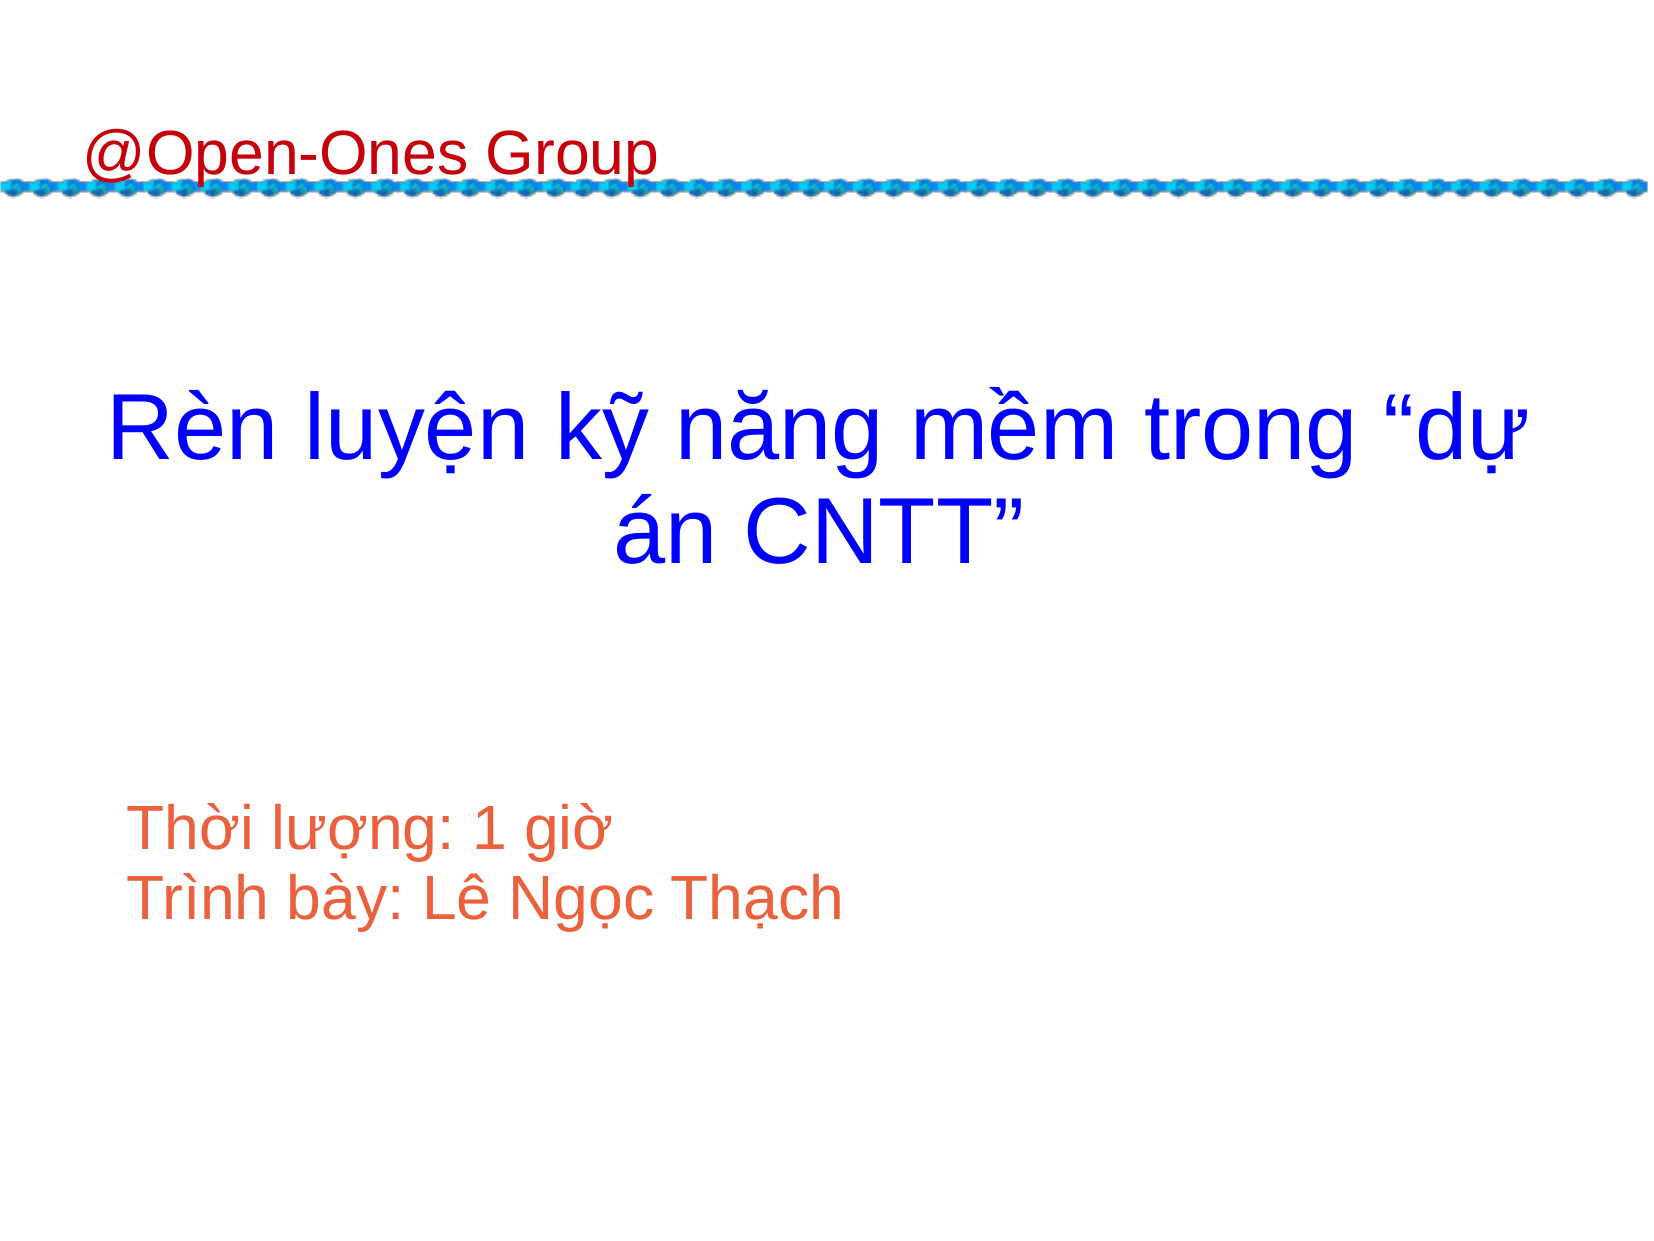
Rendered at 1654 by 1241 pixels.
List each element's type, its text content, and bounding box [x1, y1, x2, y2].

picture [0, 178, 82, 199]
title @Open-Ones Group [82, 49, 1571, 257]
subtitle Rèn luyện kỹ năng mềm trong “dự án CNTT” Thời lượng: 1 giờ Trình bày: Lê Ngọc Thạch [75, 300, 1564, 1173]
picture [1571, 178, 1652, 199]
